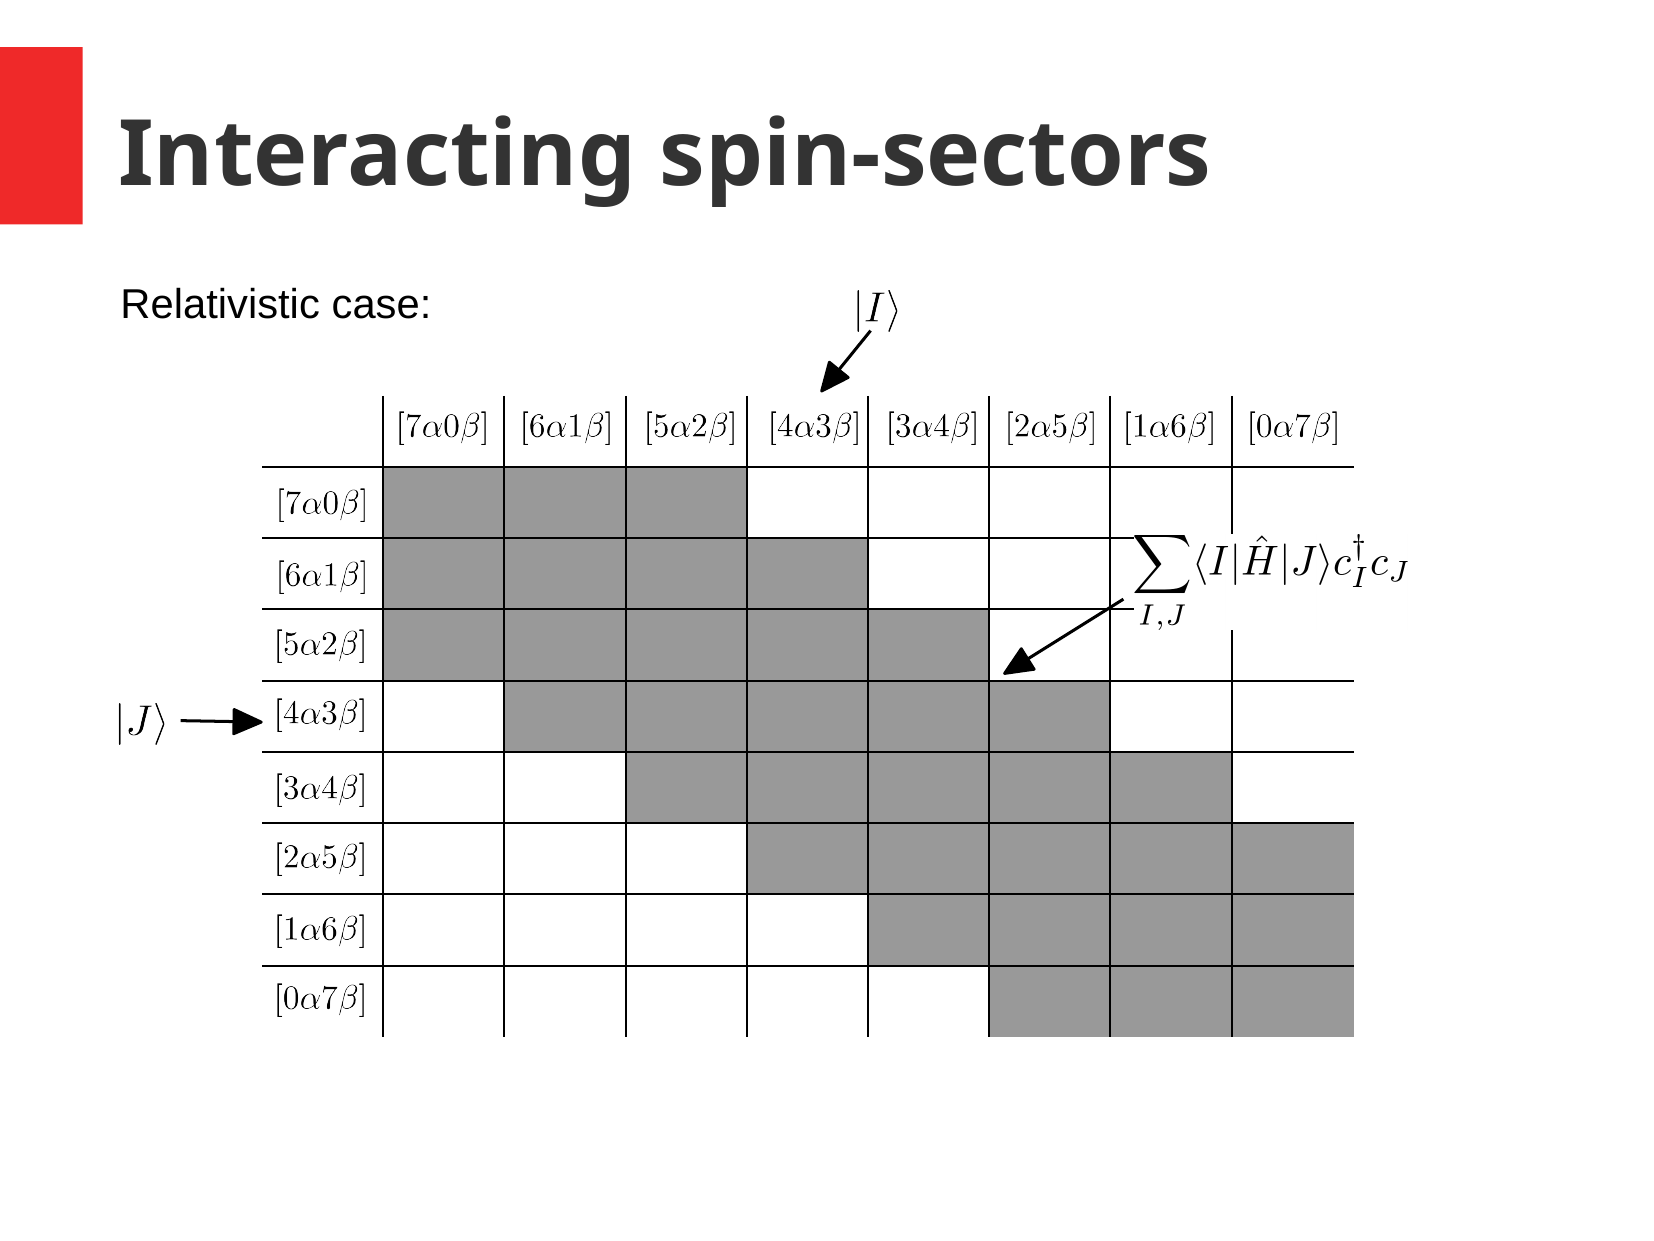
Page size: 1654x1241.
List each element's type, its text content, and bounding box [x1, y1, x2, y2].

table_cell [1111, 682, 1231, 751]
table_cell [262, 753, 382, 822]
table_cell [869, 895, 988, 965]
table_cell [990, 824, 1109, 893]
table_header [1233, 396, 1354, 466]
table_cell [869, 824, 988, 893]
picture [399, 411, 486, 445]
table_cell [627, 895, 746, 965]
picture [277, 983, 364, 1017]
table_cell [384, 753, 503, 822]
table_header [505, 396, 625, 466]
table_cell [505, 682, 625, 751]
table_cell [748, 539, 867, 608]
table_header [262, 396, 382, 466]
table_cell [1233, 895, 1354, 965]
table_cell [384, 539, 503, 608]
table_cell [262, 967, 382, 1037]
table_cell [869, 682, 988, 751]
table_cell [990, 895, 1109, 965]
table_cell [627, 967, 746, 1037]
picture [771, 411, 858, 445]
table_cell [262, 682, 382, 751]
table_cell [505, 539, 625, 608]
table_cell [748, 967, 867, 1037]
table_cell [505, 753, 625, 822]
picture [647, 411, 734, 445]
table_cell [869, 967, 988, 1037]
picture [1134, 534, 1408, 631]
picture [279, 488, 365, 522]
table_cell [748, 610, 867, 680]
table_cell [748, 753, 867, 822]
table_cell [748, 682, 867, 751]
title Interacting spin-sectors [118, 45, 1621, 256]
table_cell [384, 682, 503, 751]
table_header [384, 396, 503, 466]
table_cell [384, 468, 503, 537]
table_cell [869, 539, 988, 608]
table_cell [1233, 967, 1354, 1037]
table_cell [627, 682, 746, 751]
table_cell [1233, 753, 1354, 822]
table_cell [990, 610, 1109, 680]
table_cell [990, 468, 1109, 537]
picture [1126, 411, 1213, 445]
table_cell [505, 967, 625, 1037]
text_box Relativistic case: [105, 273, 1291, 336]
table_cell [1111, 468, 1231, 537]
table_cell [990, 539, 1109, 608]
table_cell [1233, 631, 1354, 680]
table_cell [627, 468, 746, 537]
table_cell [384, 895, 503, 965]
table_cell [990, 682, 1109, 751]
table_header [869, 396, 988, 466]
table_cell [748, 824, 867, 893]
table_cell [627, 539, 746, 608]
table_cell [869, 753, 988, 822]
table_header [748, 396, 867, 466]
table_cell [627, 824, 746, 893]
table_cell [505, 610, 625, 680]
table_cell [505, 895, 625, 965]
picture [889, 411, 976, 445]
table_cell [1111, 753, 1231, 822]
picture [1008, 411, 1094, 445]
table_header [990, 396, 1109, 466]
table_cell [1233, 682, 1354, 751]
picture [277, 914, 364, 948]
picture [1250, 411, 1337, 445]
picture [857, 289, 898, 332]
table_cell [748, 468, 867, 537]
table_cell [262, 539, 382, 608]
table_cell [1111, 824, 1231, 893]
table_cell [262, 824, 382, 893]
table_cell [869, 468, 988, 537]
table_cell [990, 753, 1109, 822]
table_cell [1111, 539, 1134, 608]
table_cell [1111, 967, 1231, 1037]
table_cell [627, 610, 746, 680]
table_cell [262, 610, 382, 680]
picture [279, 560, 365, 594]
table_header [1111, 396, 1231, 466]
table_cell [505, 824, 625, 893]
table_cell [990, 967, 1109, 1037]
table_cell [384, 824, 503, 893]
table_header [627, 396, 746, 466]
table_cell [627, 753, 746, 822]
table_cell [262, 895, 382, 965]
picture [277, 842, 364, 876]
picture [277, 698, 364, 732]
table_cell [384, 610, 503, 680]
picture [118, 702, 165, 745]
table_cell [1233, 824, 1354, 893]
table_cell [748, 895, 867, 965]
picture [523, 411, 610, 445]
table_cell [1111, 610, 1231, 680]
picture [277, 629, 364, 663]
table_cell [869, 610, 988, 680]
table_cell [1233, 468, 1354, 534]
table_cell [1111, 895, 1231, 965]
table_cell [505, 468, 625, 537]
table_cell [262, 468, 382, 537]
picture [277, 773, 364, 807]
table_cell [384, 967, 503, 1037]
